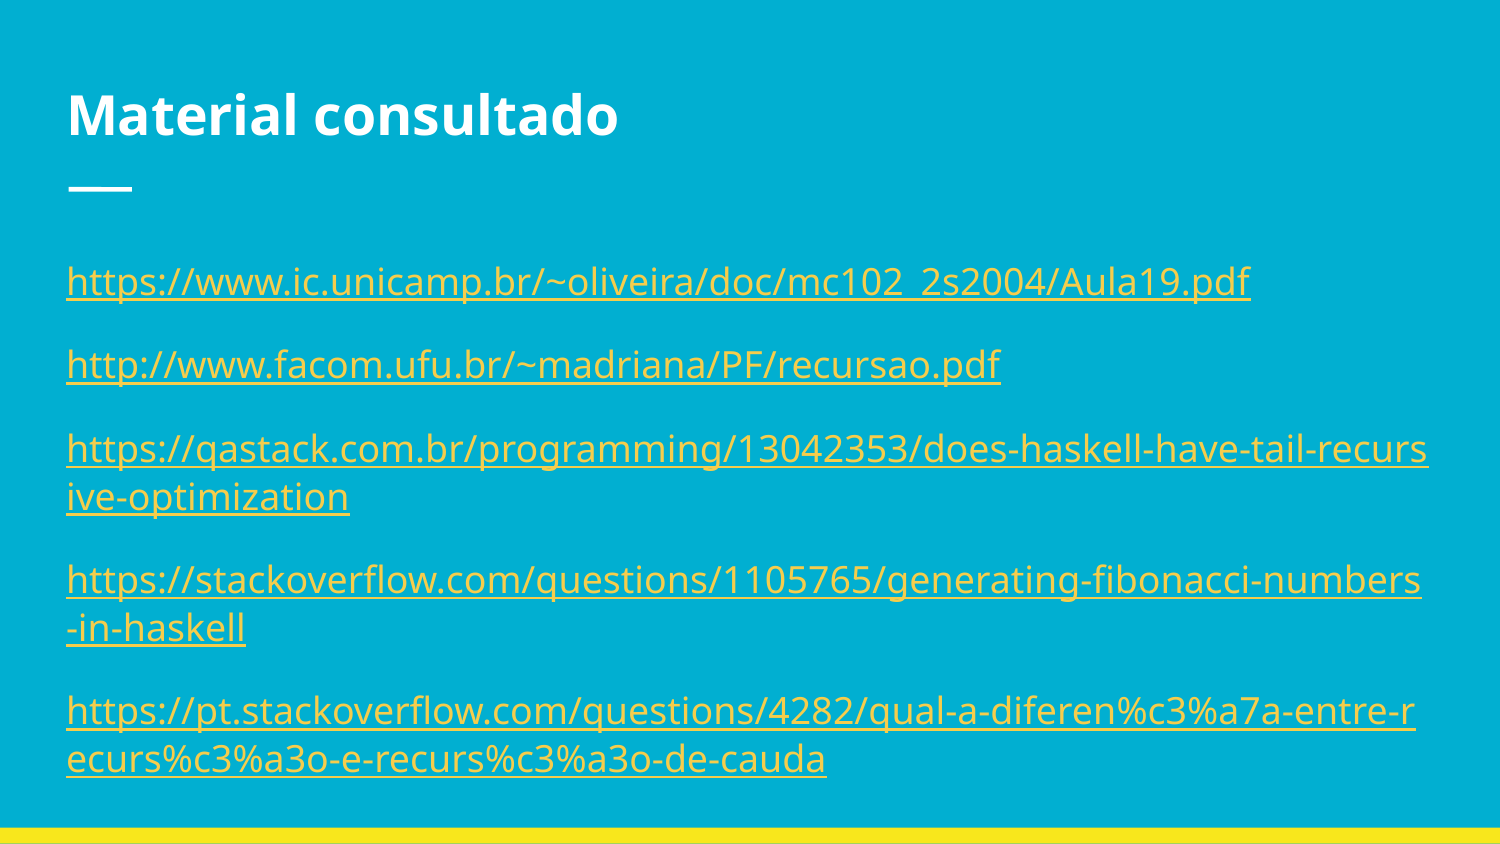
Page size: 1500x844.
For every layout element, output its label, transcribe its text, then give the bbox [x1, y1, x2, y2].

list https://www.ic.unicamp.br/~oliveira/doc/mc102_2s2004/Aula19.pdf http://www.facom.ufu.br/~madriana/PF/recursao.pdf https://qastack.com.br/programming/13042353/does-haskell-have-tail-recursive-optimization https://stackoverflow.com/questions/1105765/generating-fibonacci-numbers-in-haskell https://pt.stackoverflow.com/questions/4282/qual-a-diferen%c3%a7a-entre-recurs%c3%a3o-e-recurs%c3%a3o-de-cauda [51, 232, 1449, 750]
title Material consultado [51, 61, 1449, 167]
